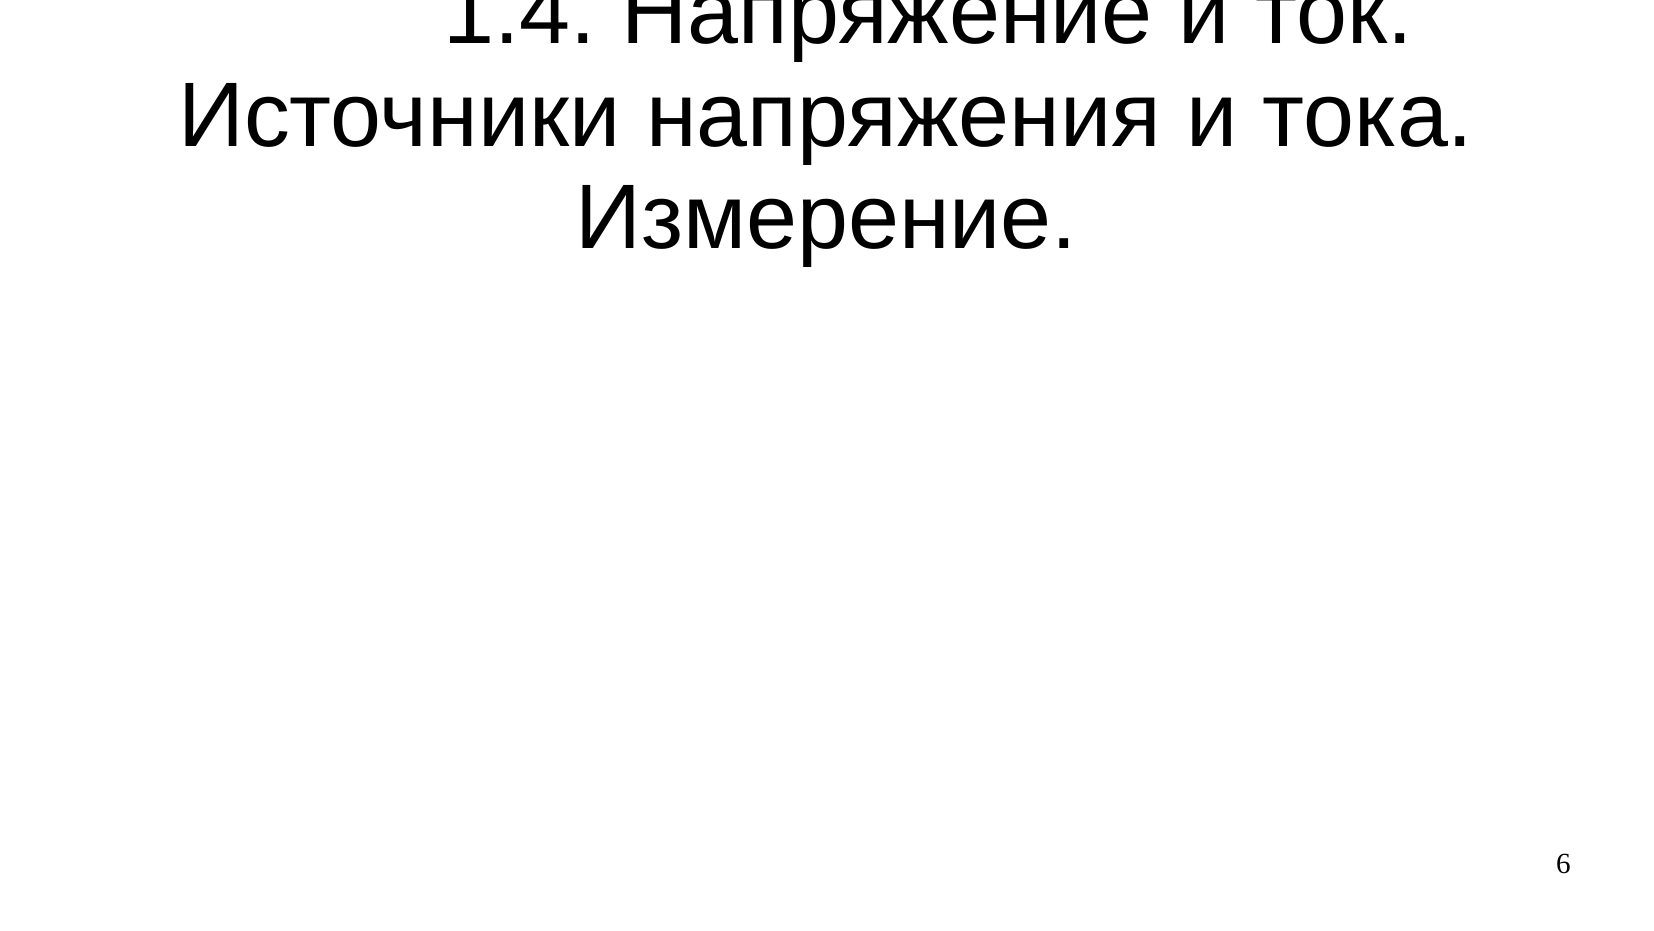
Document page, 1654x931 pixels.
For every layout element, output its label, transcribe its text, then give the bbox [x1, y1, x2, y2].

title 1.4. Напряжение и ток. Источники напряжения и тока. Измерение. [82, 0, 1571, 269]
